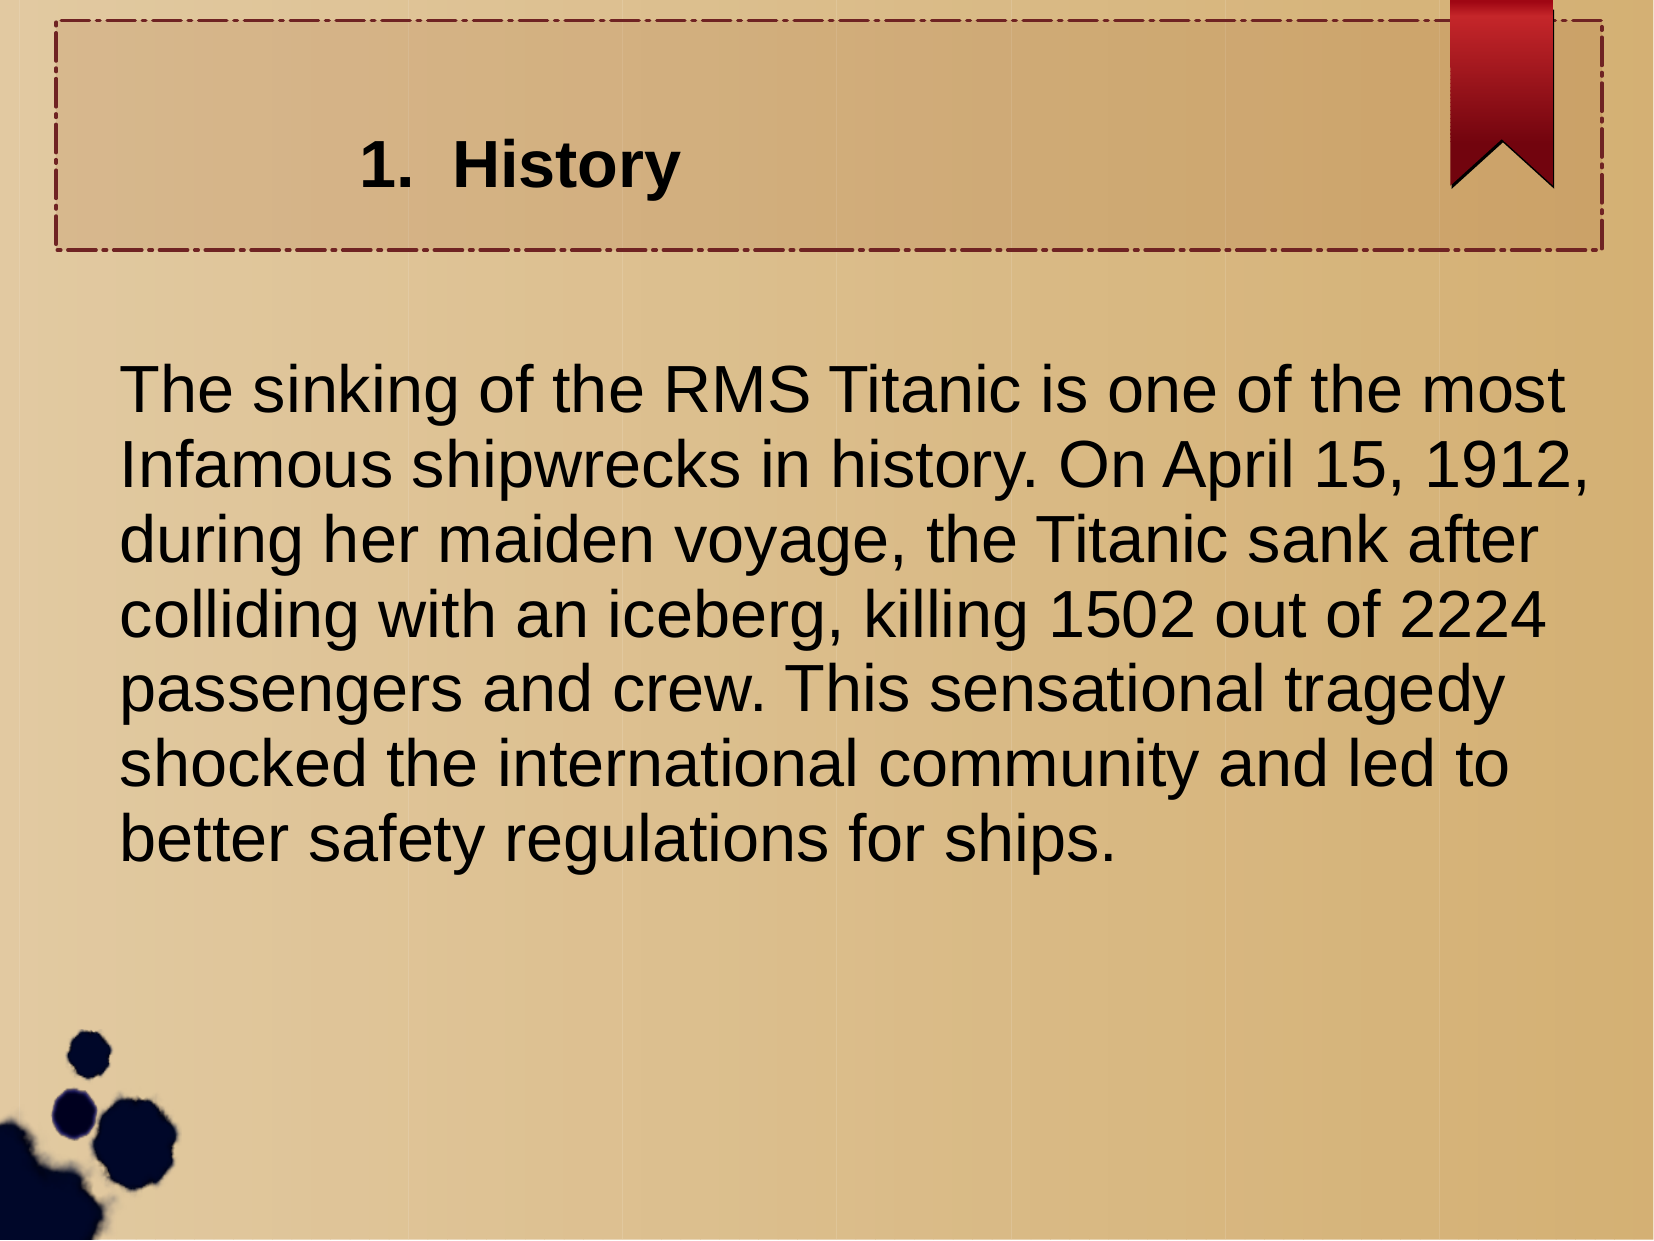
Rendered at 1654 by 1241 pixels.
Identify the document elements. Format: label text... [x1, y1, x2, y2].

text_box 1. History [345, 120, 697, 210]
text_box The sinking of the RMS Titanic is one of the most Infamous shipwrecks in history. On April 15, 1912, during her maiden voyage, the Titanic sank after colliding with an iceberg, killing 1502 out of 2224 passengers and crew. This sensational tragedy shocked the international community and led to better safety regulations for ships. [105, 345, 1613, 884]
